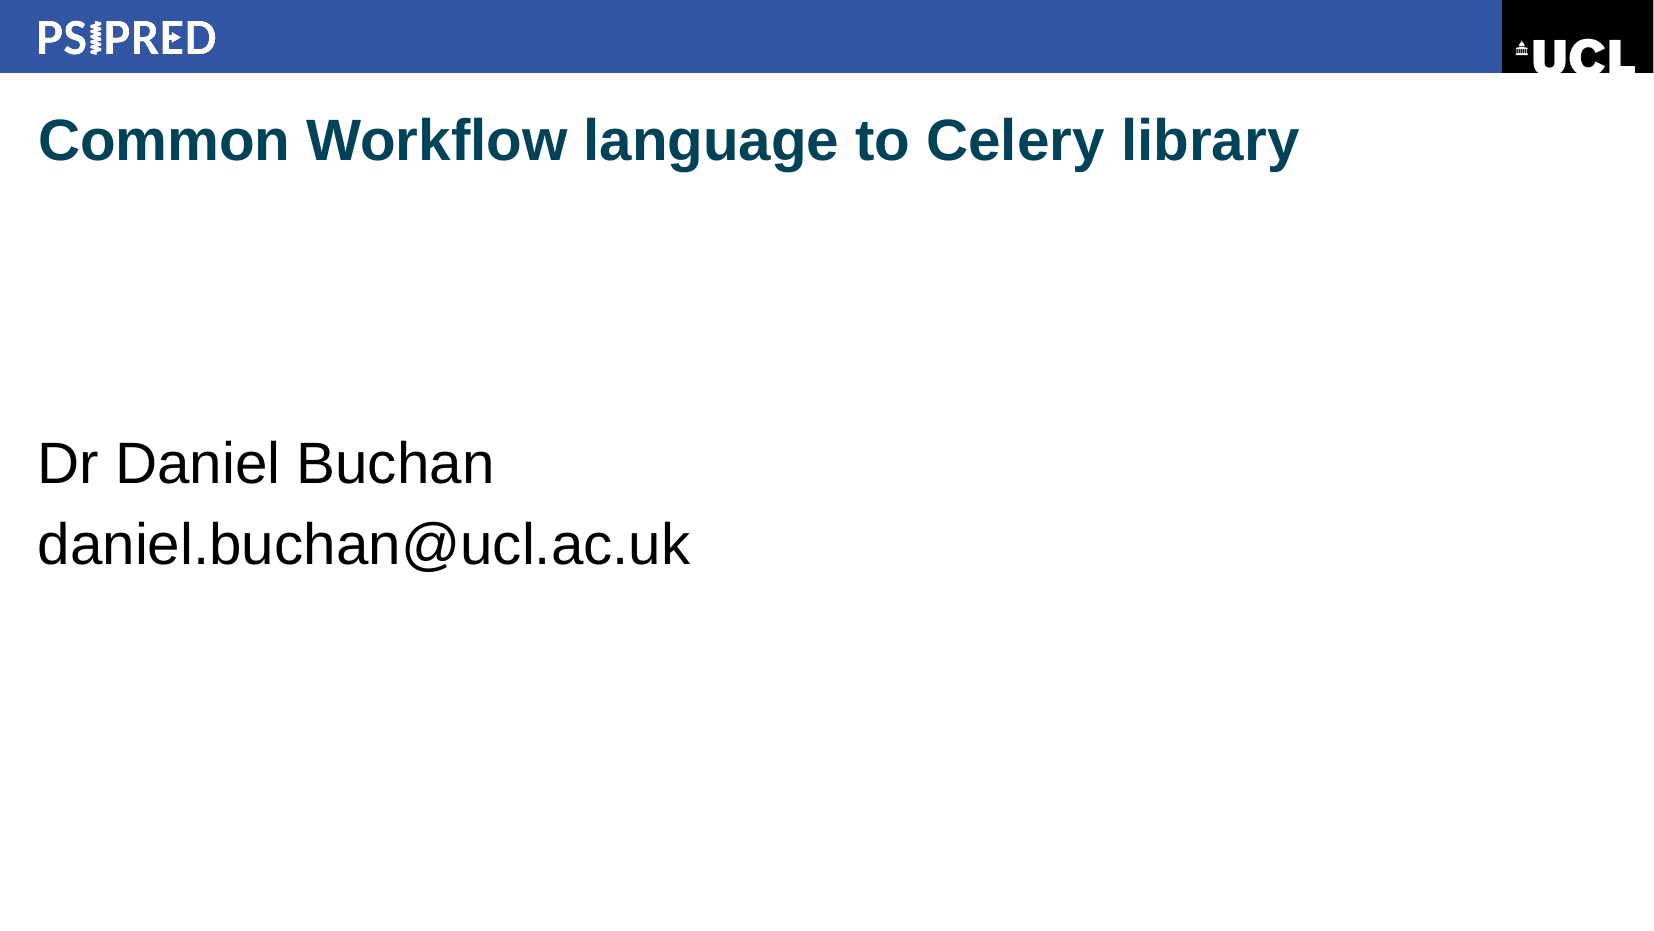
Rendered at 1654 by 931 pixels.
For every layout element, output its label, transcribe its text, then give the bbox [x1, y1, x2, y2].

text_box Dr Daniel Buchan daniel.buchan@ucl.ac.uk [22, 417, 1520, 663]
title Common Workflow language to Celery library [23, 94, 1619, 281]
picture [1502, 0, 1654, 73]
picture [30, 14, 224, 61]
